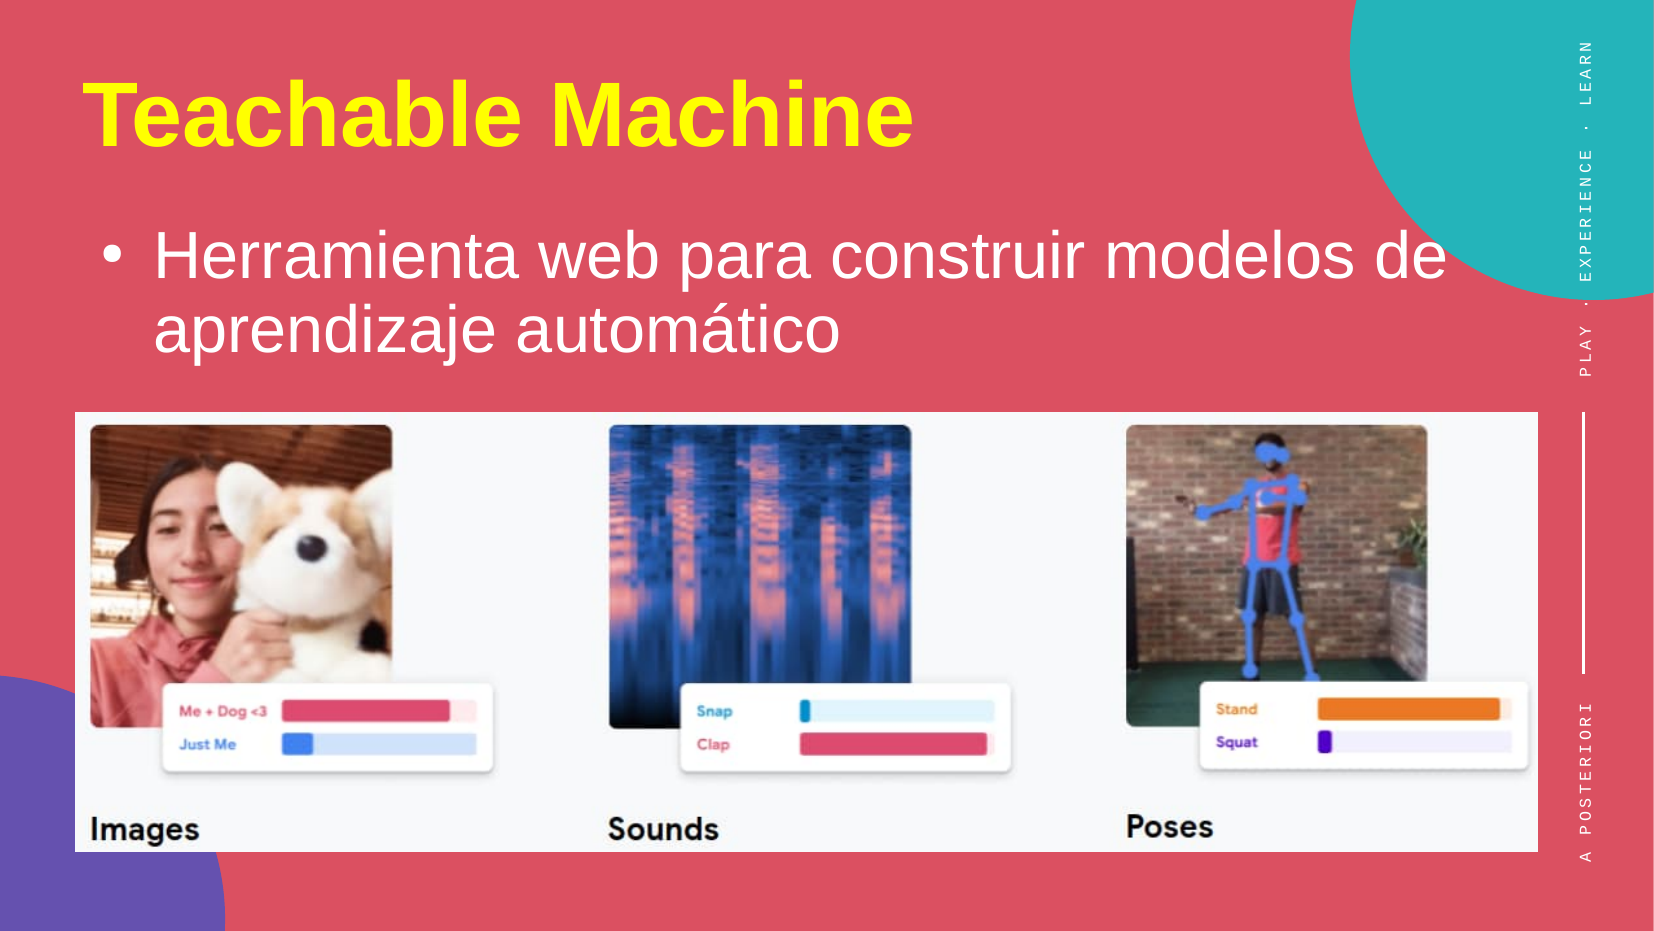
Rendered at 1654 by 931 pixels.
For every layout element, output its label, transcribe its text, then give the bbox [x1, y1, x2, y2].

list Herramienta web para construir modelos de aprendizaje automático [82, 217, 1571, 758]
title Teachable Machine [82, 37, 1351, 193]
picture [75, 412, 1538, 852]
